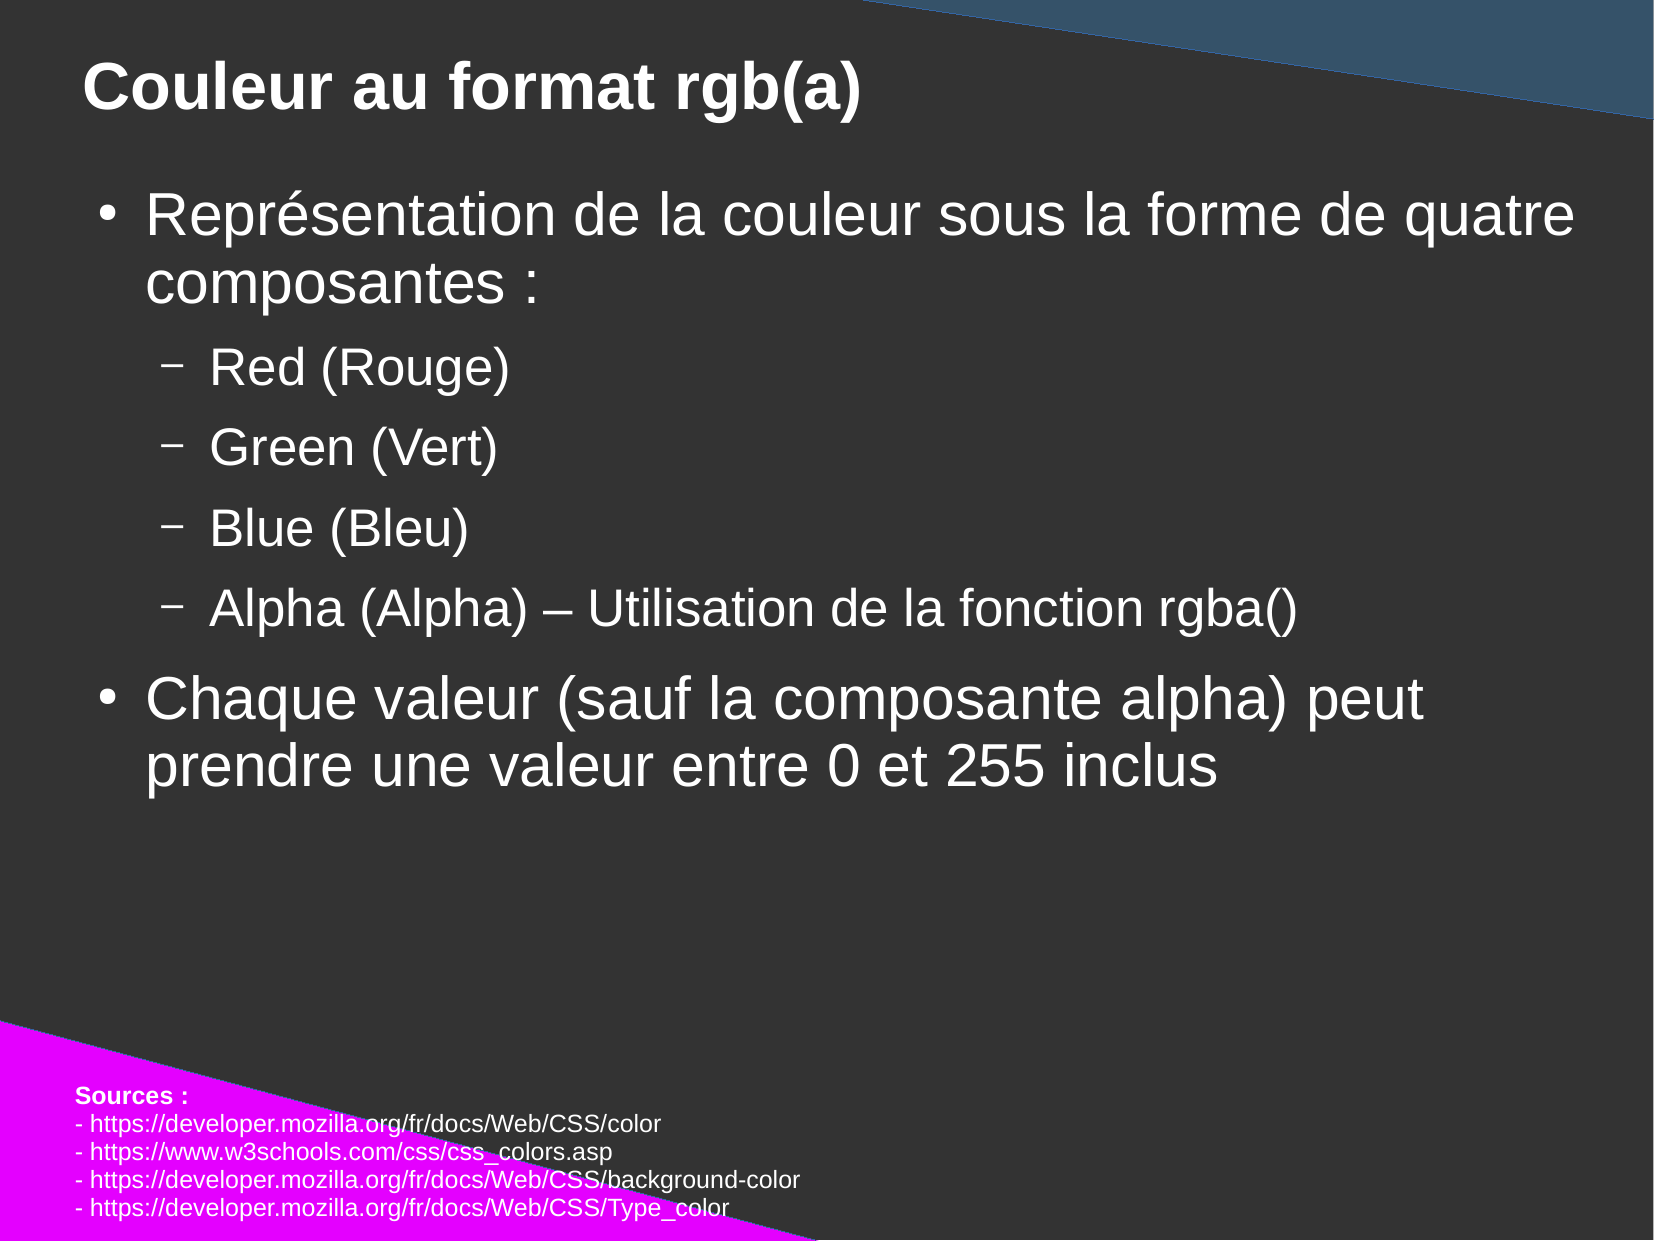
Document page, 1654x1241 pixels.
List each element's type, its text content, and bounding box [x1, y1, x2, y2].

title Couleur au format rgb(a) [82, 49, 1571, 162]
list Représentation de la couleur sous la forme de quatre composantes : Red (Rouge) Green (Vert) Blue (Bleu) Alpha (Alpha) – Utilisation de la fonction rgba() Chaque valeur (sauf la composante alpha) peut prendre une valeur entre 0 et 255 inclus [80, 180, 1605, 804]
text_box Sources : - https://developer.mozilla.org/fr/docs/Web/CSS/color - https://www.w3schools.com/css/css_colors.asp - https://developer.mozilla.org/fr/docs/Web/CSS/background-color - https://developer.mozilla.org/fr/docs/Web/CSS/Type_color [60, 1074, 1546, 1241]
text_box [0, 1020, 199, 1241]
text_box [863, 0, 1654, 120]
